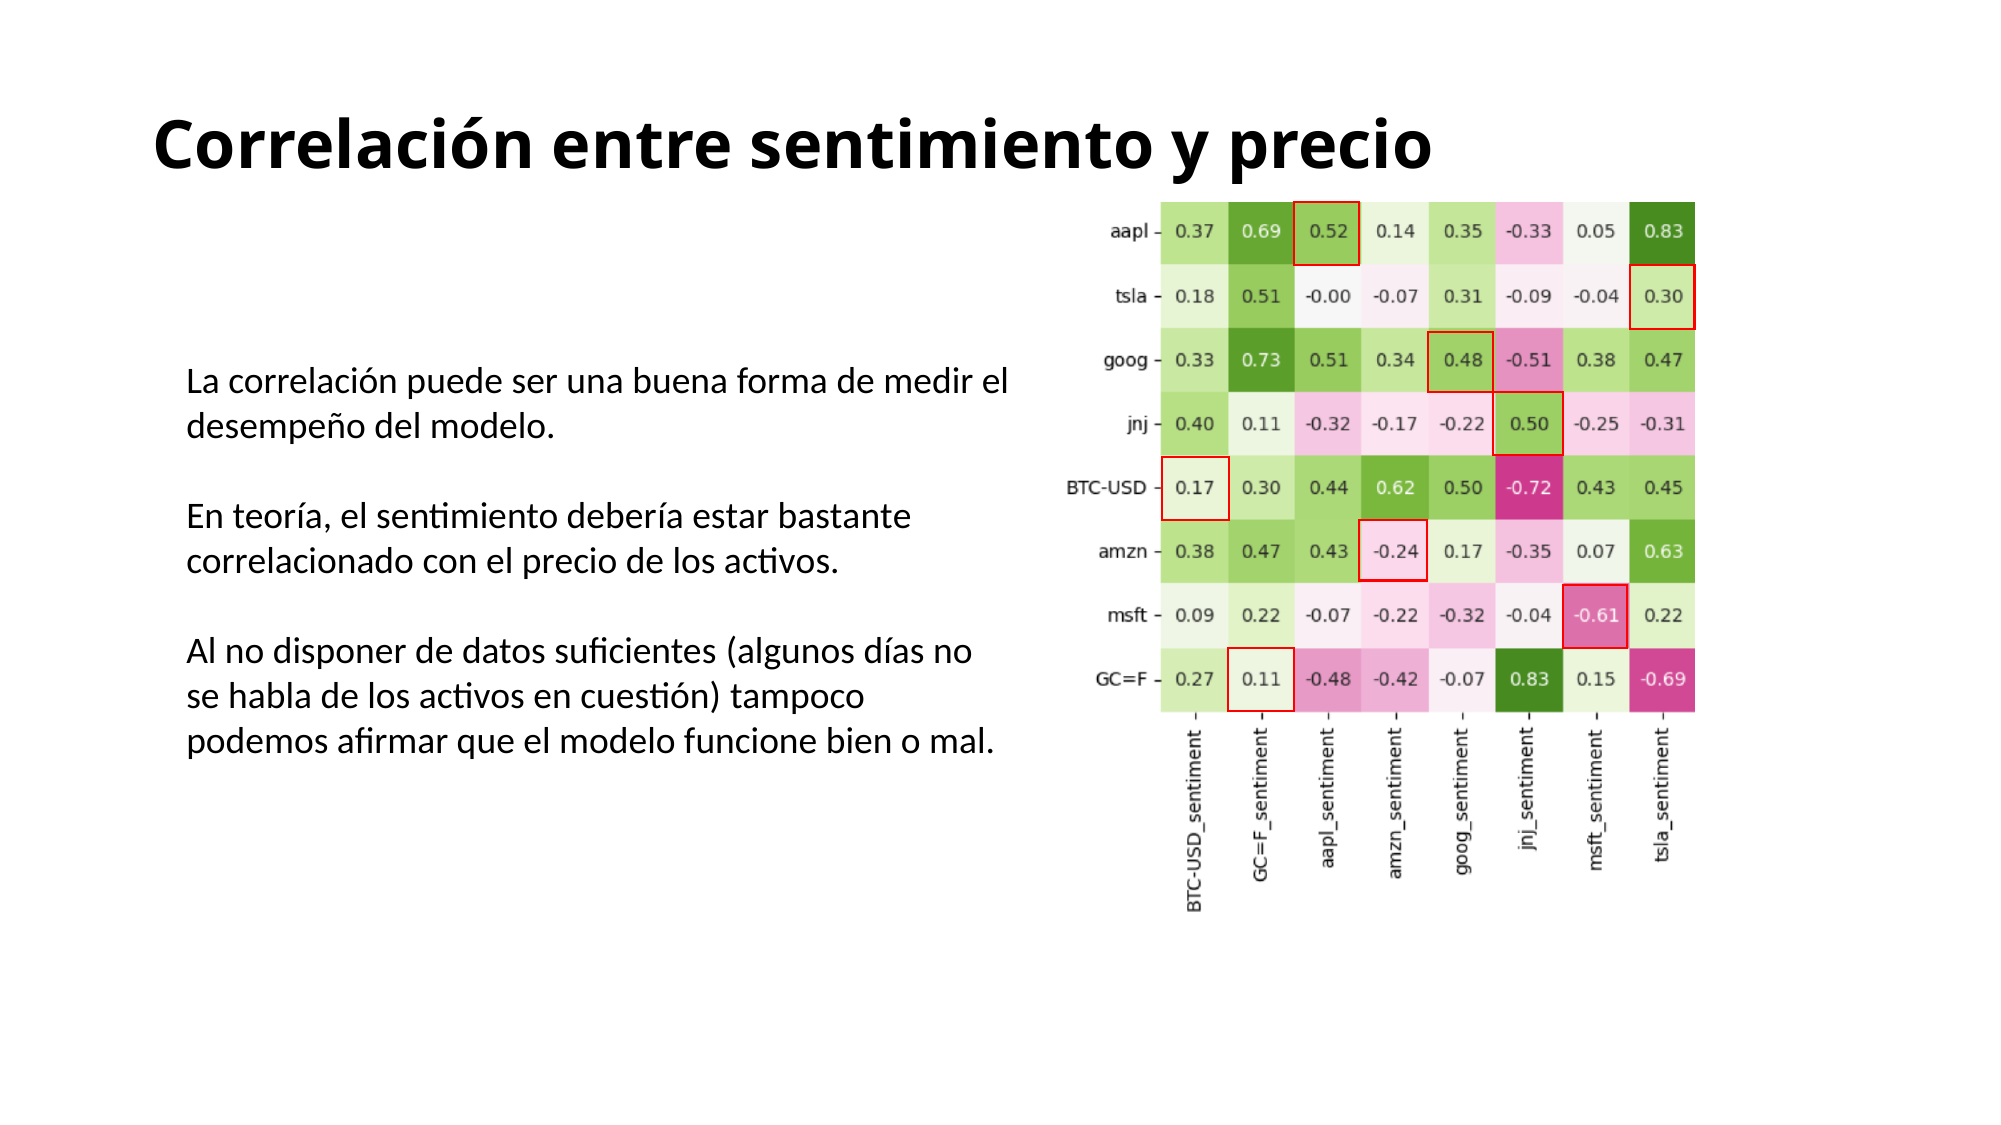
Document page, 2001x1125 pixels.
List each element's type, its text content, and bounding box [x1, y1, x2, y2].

picture [1631, 266, 1693, 328]
text_box La correlación puede ser una buena forma de medir el desempeño del modelo. En teoría, el sentimiento debería estar bastante correlacionado con el precio de los activos. Al no disponer de datos suficientes (algunos días no se habla de los activos en cuestión) tampoco podemos afirmar que el modelo funcione bien o mal. [171, 348, 1014, 819]
title Correlación entre sentimiento y precio [137, 38, 1863, 256]
picture [1014, 202, 1695, 918]
picture [1295, 203, 1358, 264]
